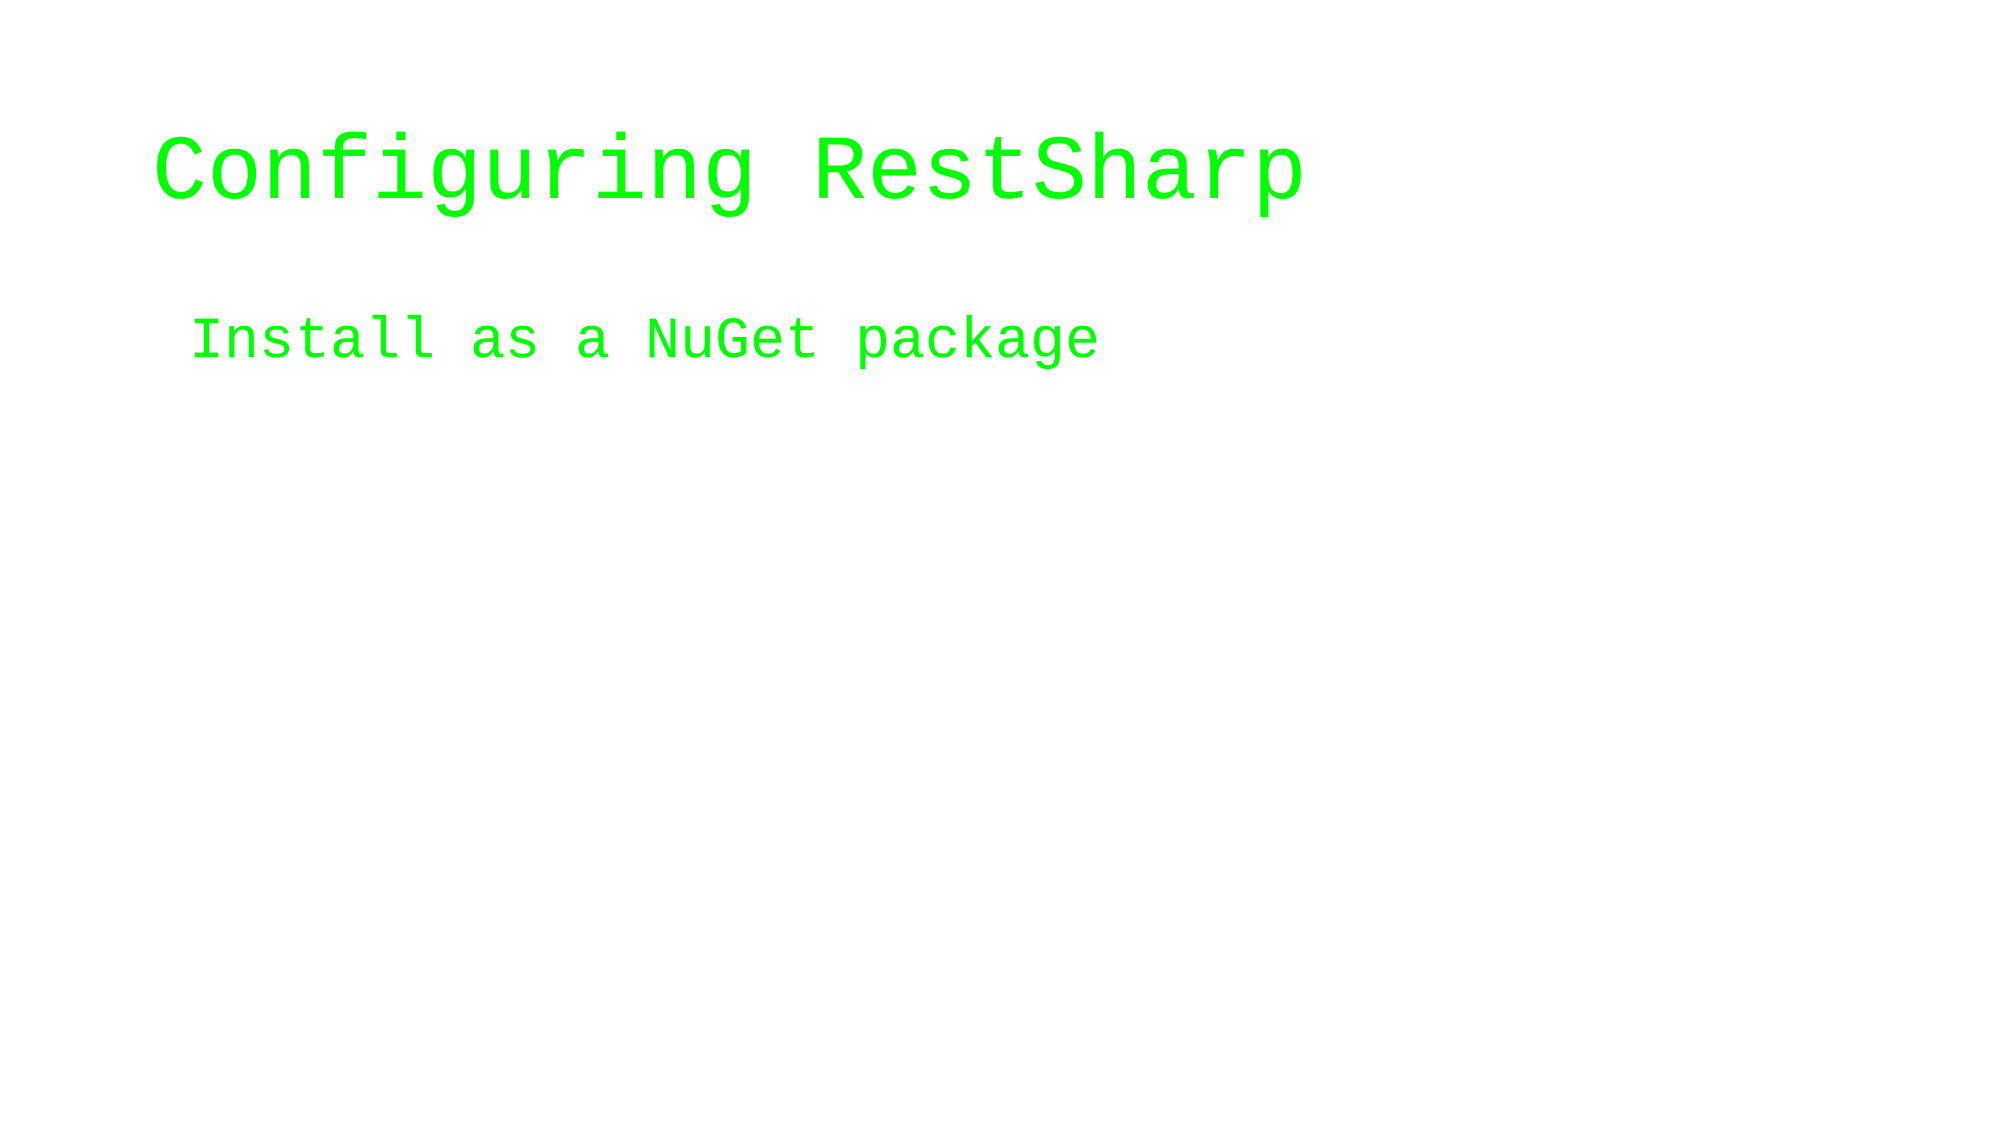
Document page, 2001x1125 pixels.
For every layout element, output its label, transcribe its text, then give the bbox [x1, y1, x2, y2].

list Install as a NuGet package [137, 299, 1863, 1014]
title Configuring RestSharp [137, 59, 1863, 278]
